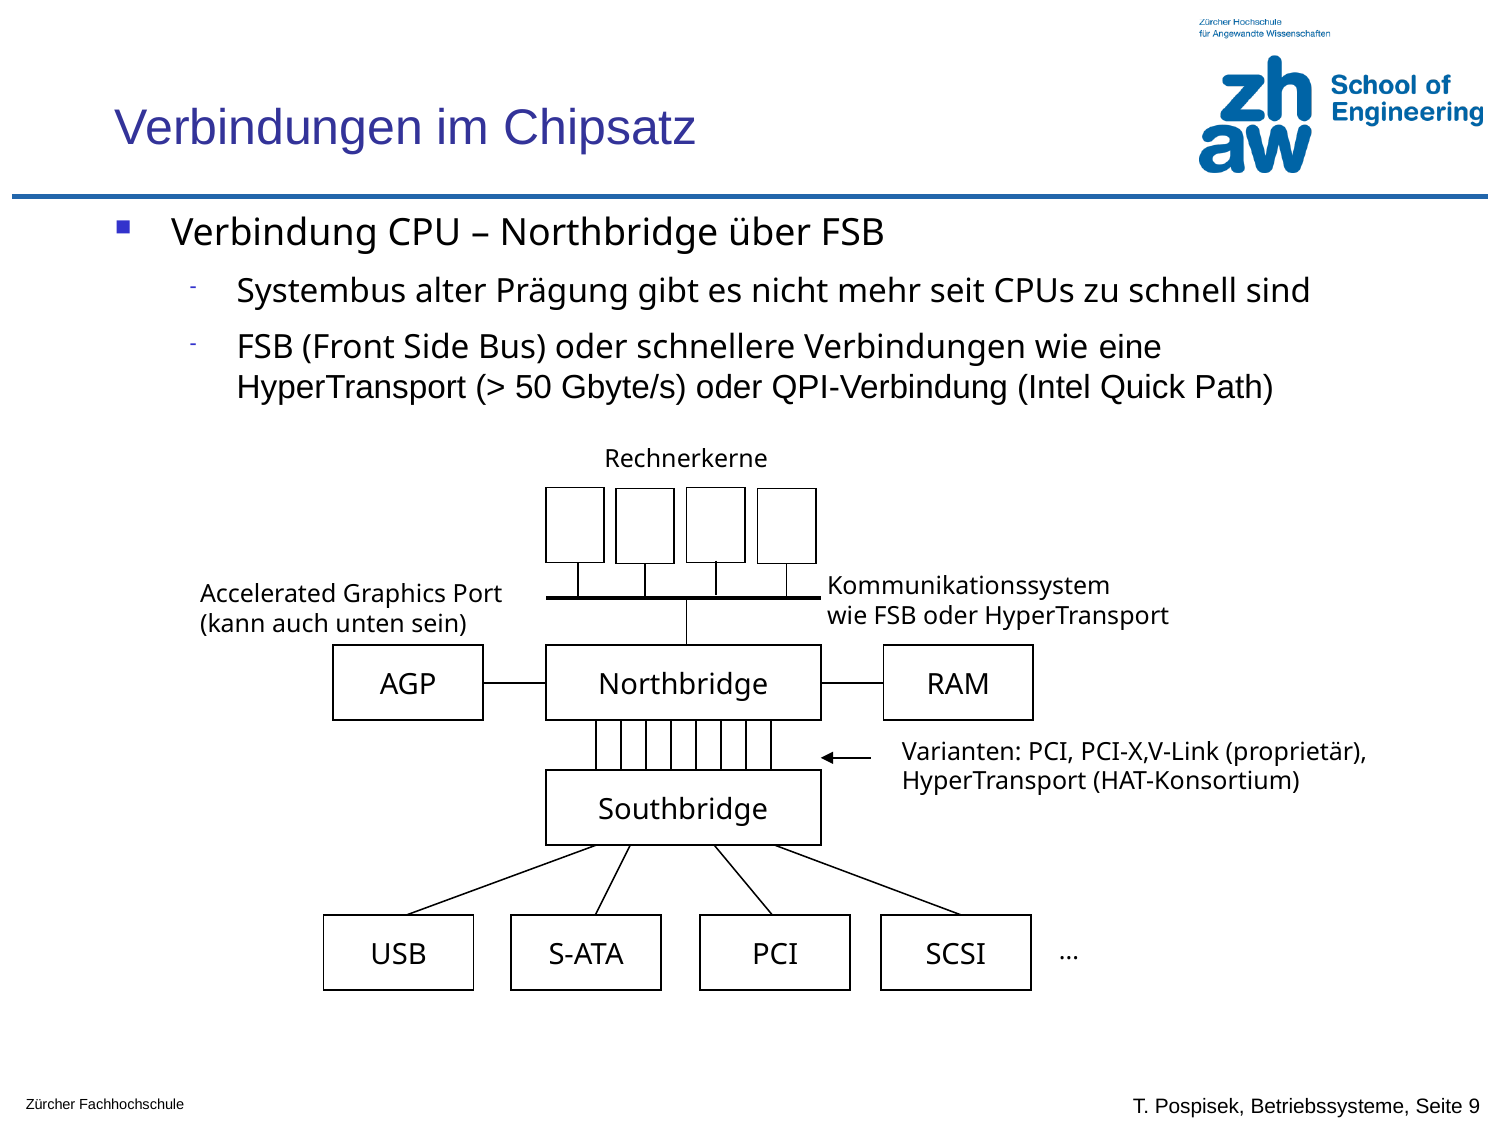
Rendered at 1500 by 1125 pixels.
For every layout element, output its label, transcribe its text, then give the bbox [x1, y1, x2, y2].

text_box SCSI [880, 915, 1031, 991]
text_box [545, 487, 605, 563]
text_box S-ATA [511, 915, 662, 991]
title Verbindungen im Chipsatz [99, 50, 1379, 163]
text_box [757, 488, 816, 564]
text_box Southbridge [545, 770, 821, 846]
text_box [686, 487, 745, 563]
text_box Rechnerkerne [589, 435, 783, 481]
text_box ... [1044, 926, 1104, 972]
text_box AGP [333, 645, 484, 721]
text_box Kommunikationssystem wie FSB oder HyperTransport [812, 562, 1185, 638]
text_box [615, 488, 675, 564]
text_box Northbridge [545, 645, 821, 721]
picture [1199, 19, 1483, 173]
text_box PCI [700, 915, 851, 991]
text_box RAM [883, 645, 1034, 721]
text_box USB [323, 915, 474, 991]
text_box Varianten: PCI, PCI-X,V-Link (proprietär), HyperTransport (HAT-Konsortium) [887, 727, 1390, 803]
text_box Accelerated Graphics Port (kann auch unten sein) [185, 570, 518, 645]
text_box Verbindung CPU – Northbridge über FSB Systembus alter Prägung gibt es nicht mehr seit CPUs zu schnell sind FSB (Front Side Bus) oder schnellere Verbindungen wie eine HyperTransport (> 50 Gbyte/s) oder QPI-Verbindung (Intel Quick Path) [99, 200, 1350, 450]
